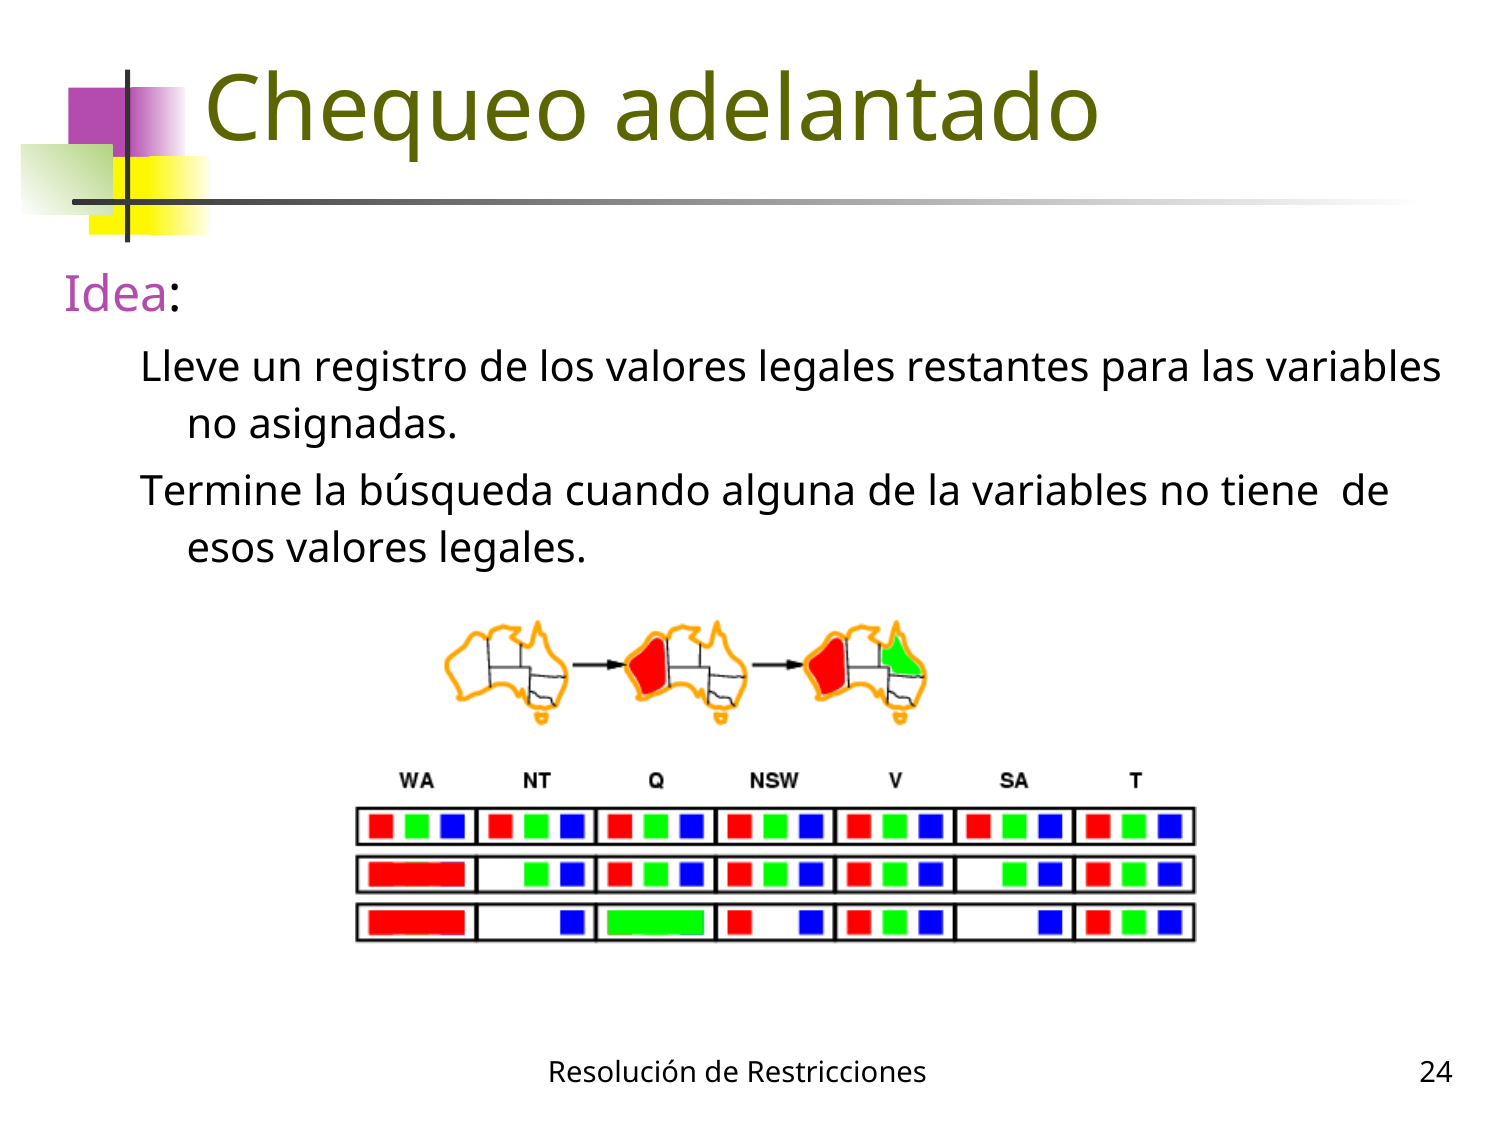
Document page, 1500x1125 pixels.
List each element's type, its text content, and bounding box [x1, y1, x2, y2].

picture [354, 619, 1197, 945]
title Chequeo adelantado [188, 35, 1468, 175]
list Idea: Lleve un registro de los valores legales restantes para las variables no asignadas. Termine la búsqueda cuando alguna de la variables no tiene de esos valores legales. [50, 249, 1469, 1007]
